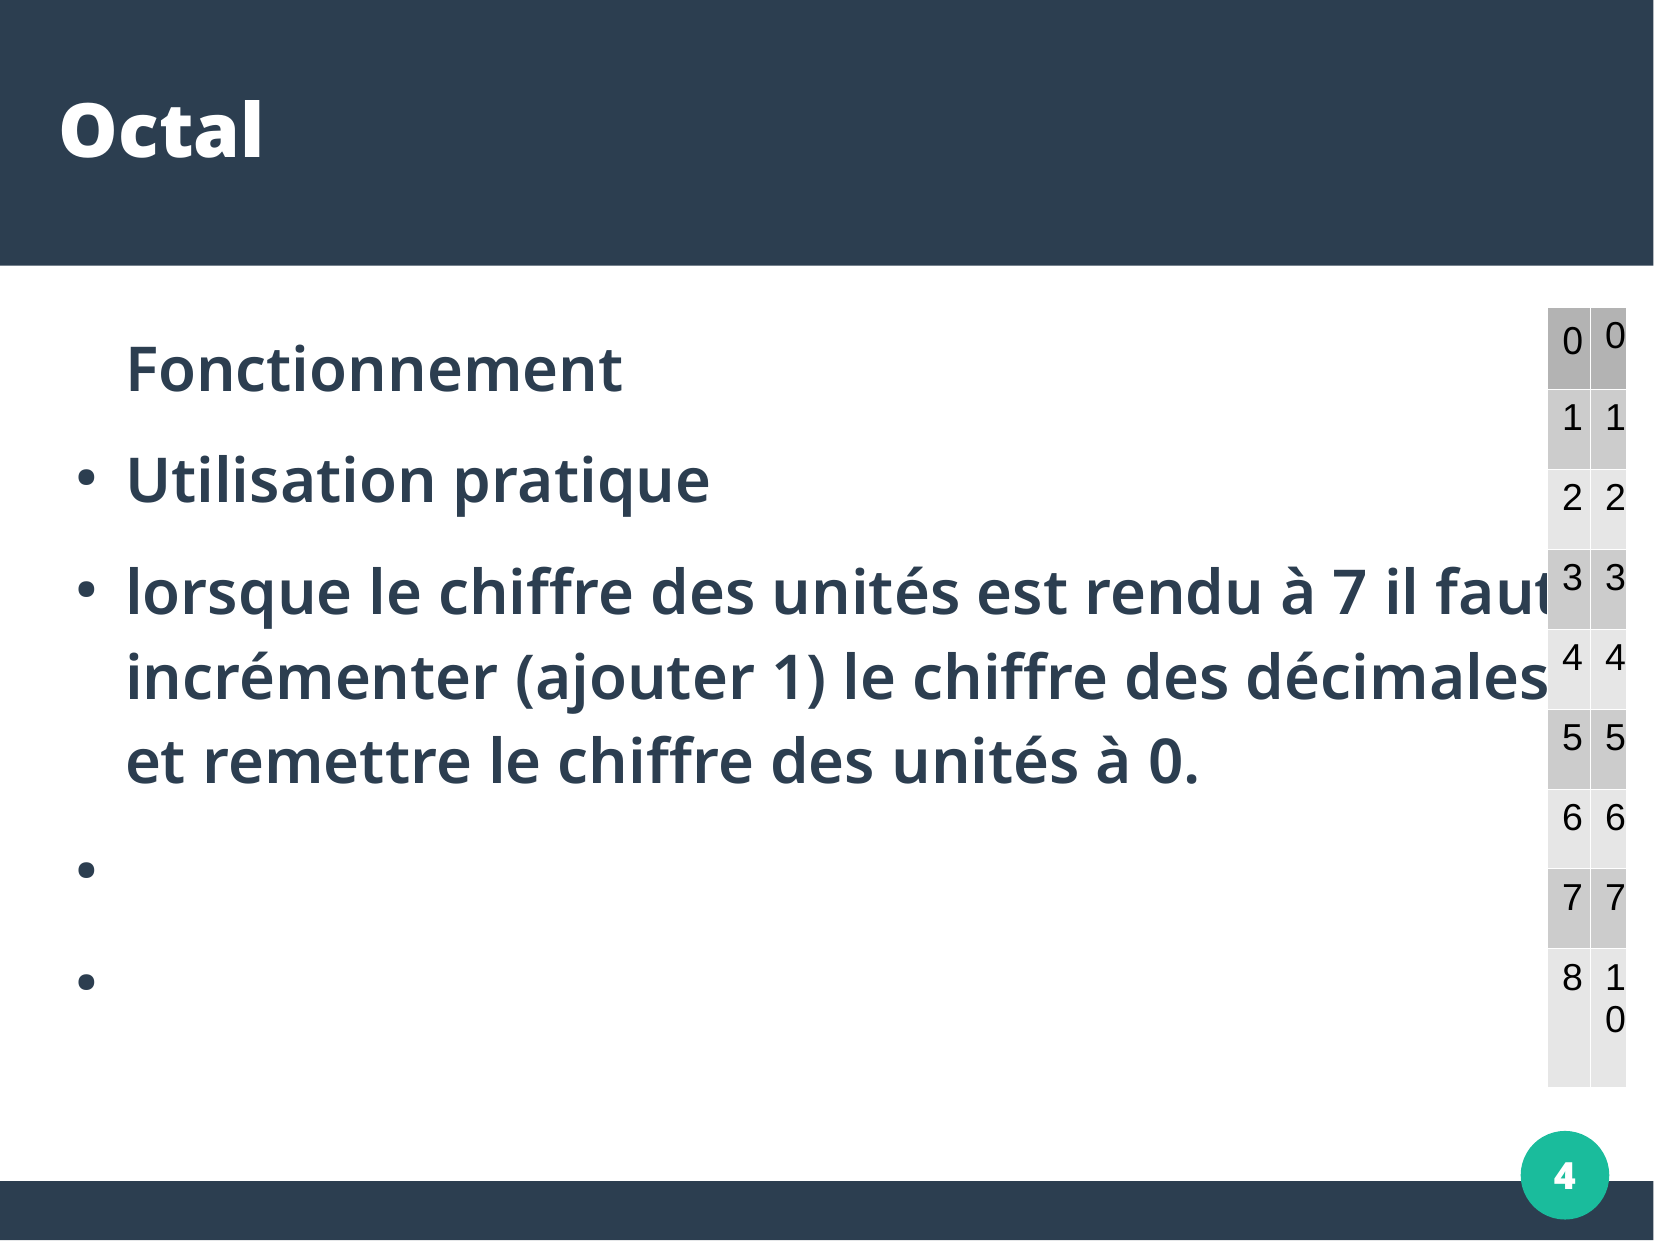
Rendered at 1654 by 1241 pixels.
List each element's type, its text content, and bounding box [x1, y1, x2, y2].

table_cell 1 [1548, 390, 1590, 469]
table_cell 3 [1591, 550, 1626, 629]
table_cell 3 [1548, 550, 1590, 629]
list Fonctionnement Utilisation pratique lorsque le chiffre des unités est rendu à 7 il faut incrémenter (ajouter 1) le chiffre des décimales et remettre le chiffre des unités à 0. [59, 324, 1595, 1152]
table_header 0 [1548, 308, 1590, 389]
table_cell 5 [1548, 710, 1590, 789]
table_cell 4 [1591, 630, 1626, 709]
table_cell 7 [1548, 869, 1590, 948]
table_cell 1 [1591, 390, 1626, 469]
table_cell 6 [1548, 790, 1590, 868]
table_cell 4 [1548, 630, 1590, 709]
table_cell 7 [1591, 869, 1626, 948]
table_cell 10 [1591, 949, 1626, 1087]
table_cell 6 [1591, 790, 1626, 868]
table_header 0 [1591, 308, 1626, 389]
table_cell 2 [1591, 470, 1626, 549]
table_cell 2 [1548, 470, 1590, 549]
table_cell 5 [1591, 710, 1626, 789]
title Octal [59, 49, 1595, 207]
table_cell 8 [1548, 949, 1590, 1087]
